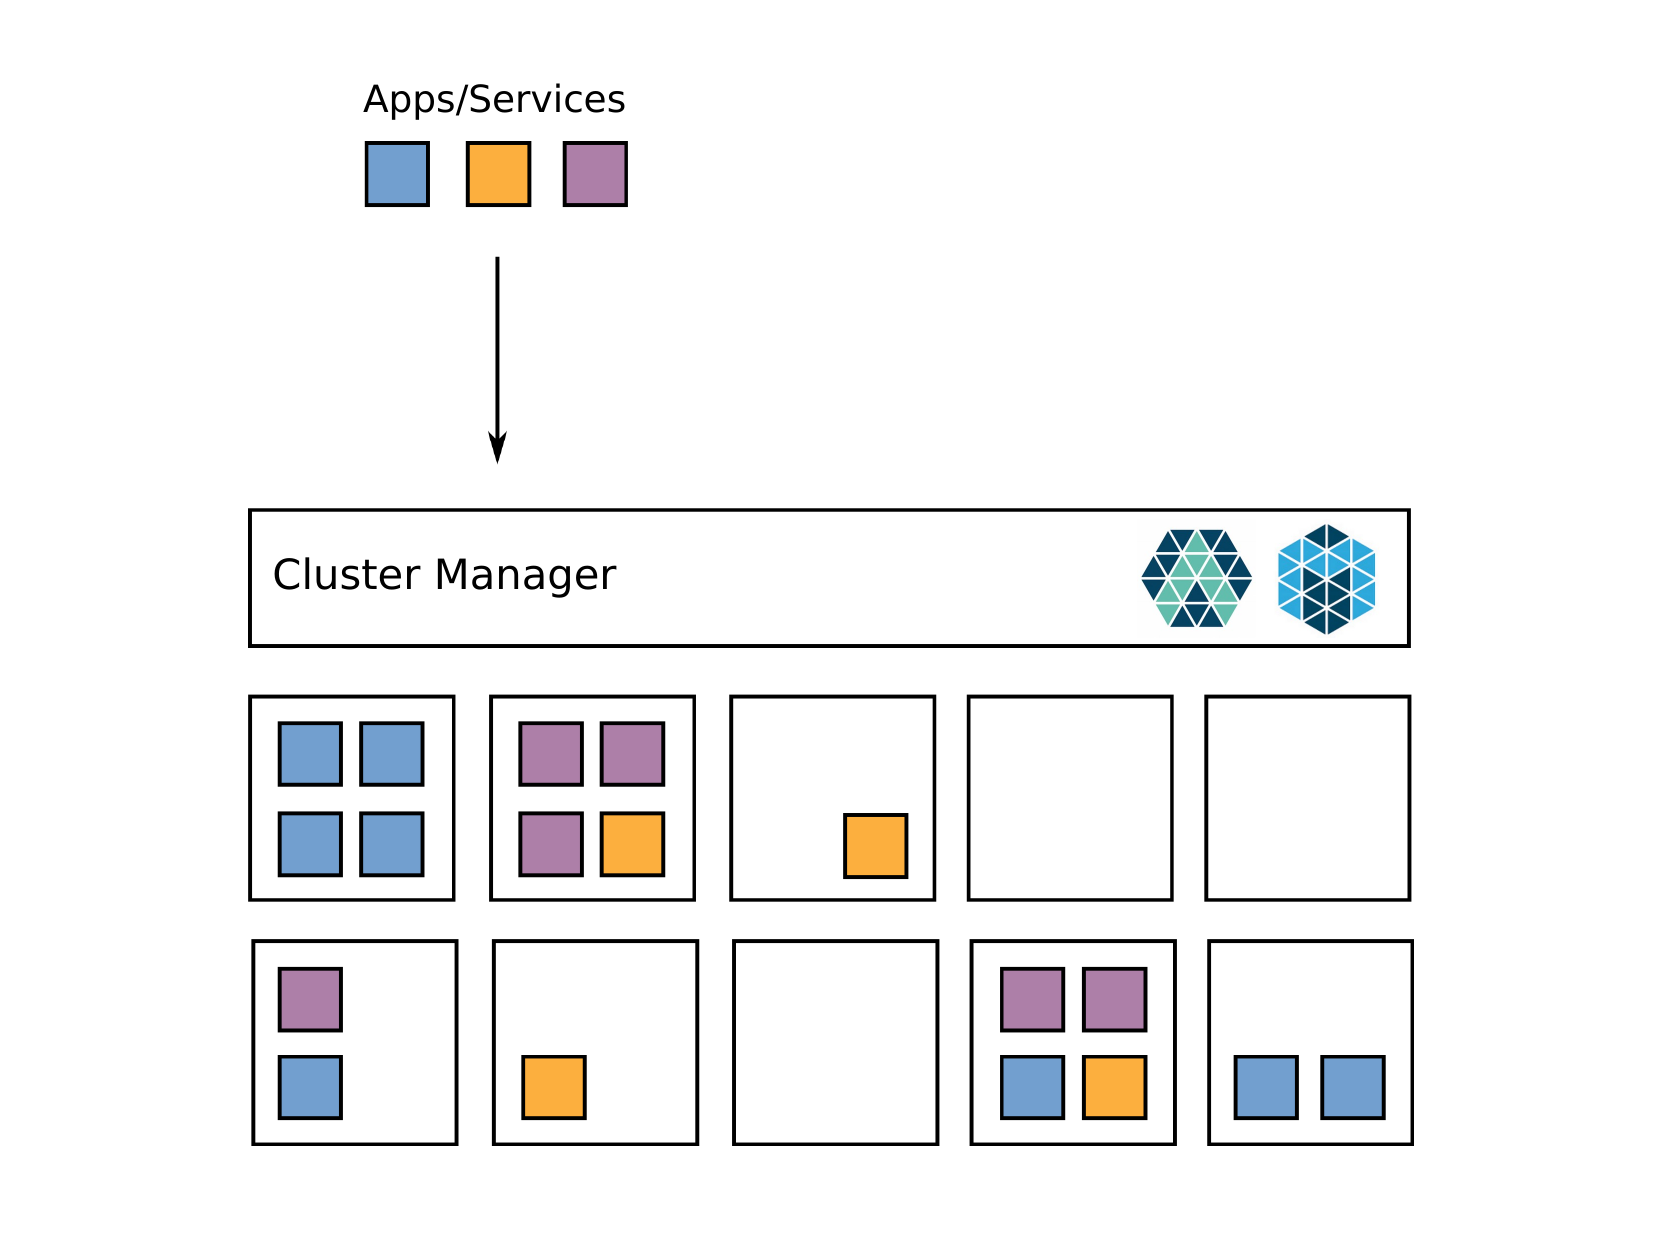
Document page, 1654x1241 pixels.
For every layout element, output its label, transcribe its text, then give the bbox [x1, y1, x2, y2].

text_box Apps/Services [348, 70, 703, 183]
picture [248, 141, 1414, 1146]
text_box Cluster Manager [257, 543, 719, 656]
